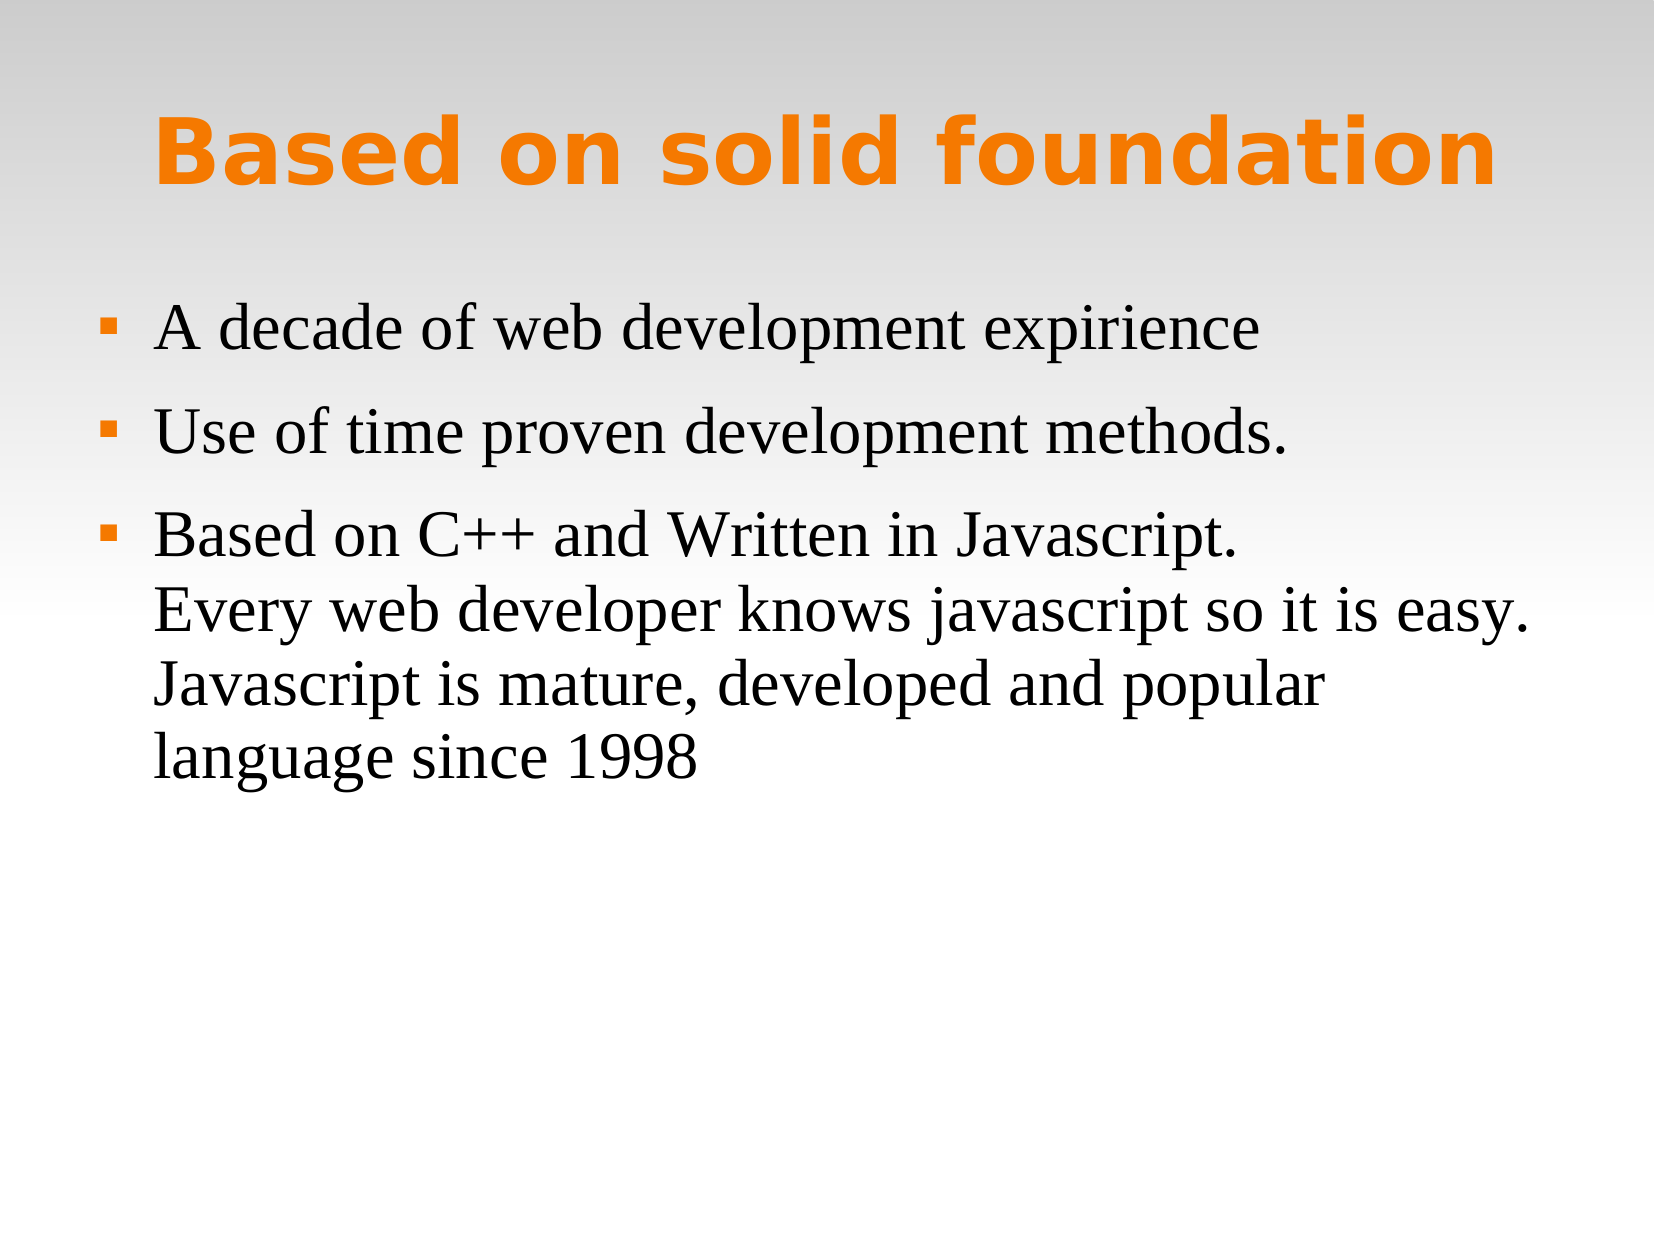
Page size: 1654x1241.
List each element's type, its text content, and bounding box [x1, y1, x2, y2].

title Based on solid foundation [82, 56, 1571, 250]
list A decade of web development expirience Use of time proven development methods. Based on C++ and Written in Javascript. Every web developer knows javascript so it is easy. Javascript is mature, developed and popular language since 1998 [82, 290, 1571, 1094]
